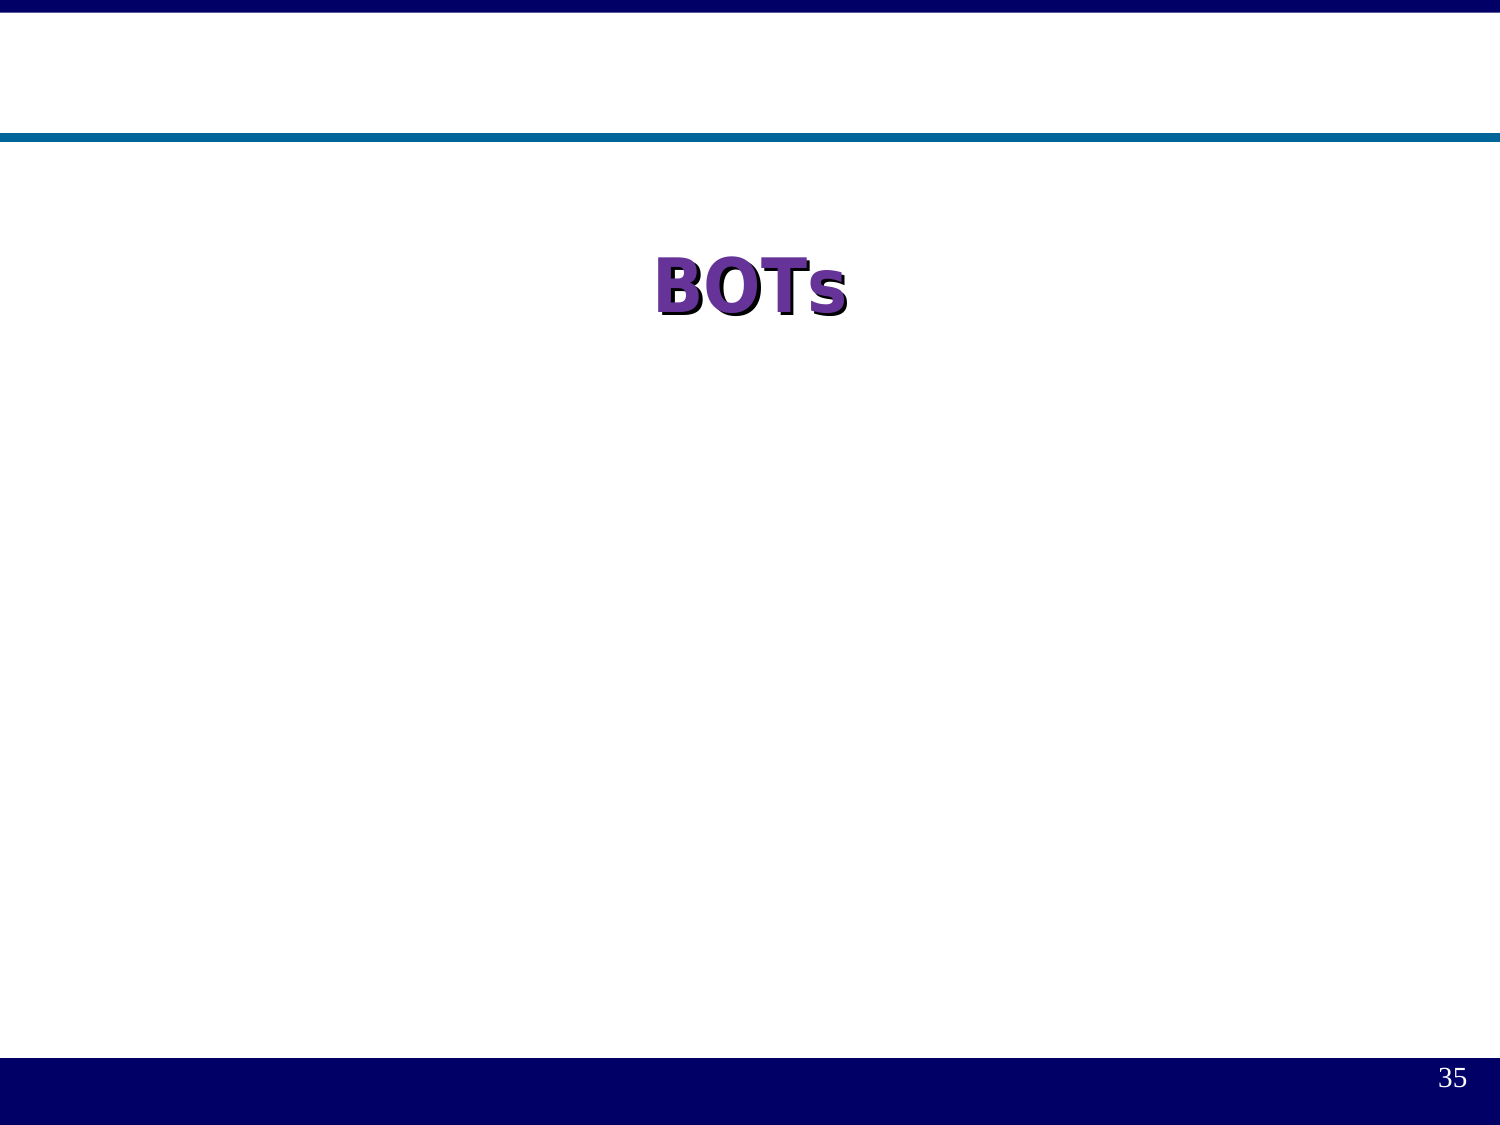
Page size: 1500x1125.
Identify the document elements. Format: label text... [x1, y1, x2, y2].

subtitle BOTs [30, 0, 1471, 580]
